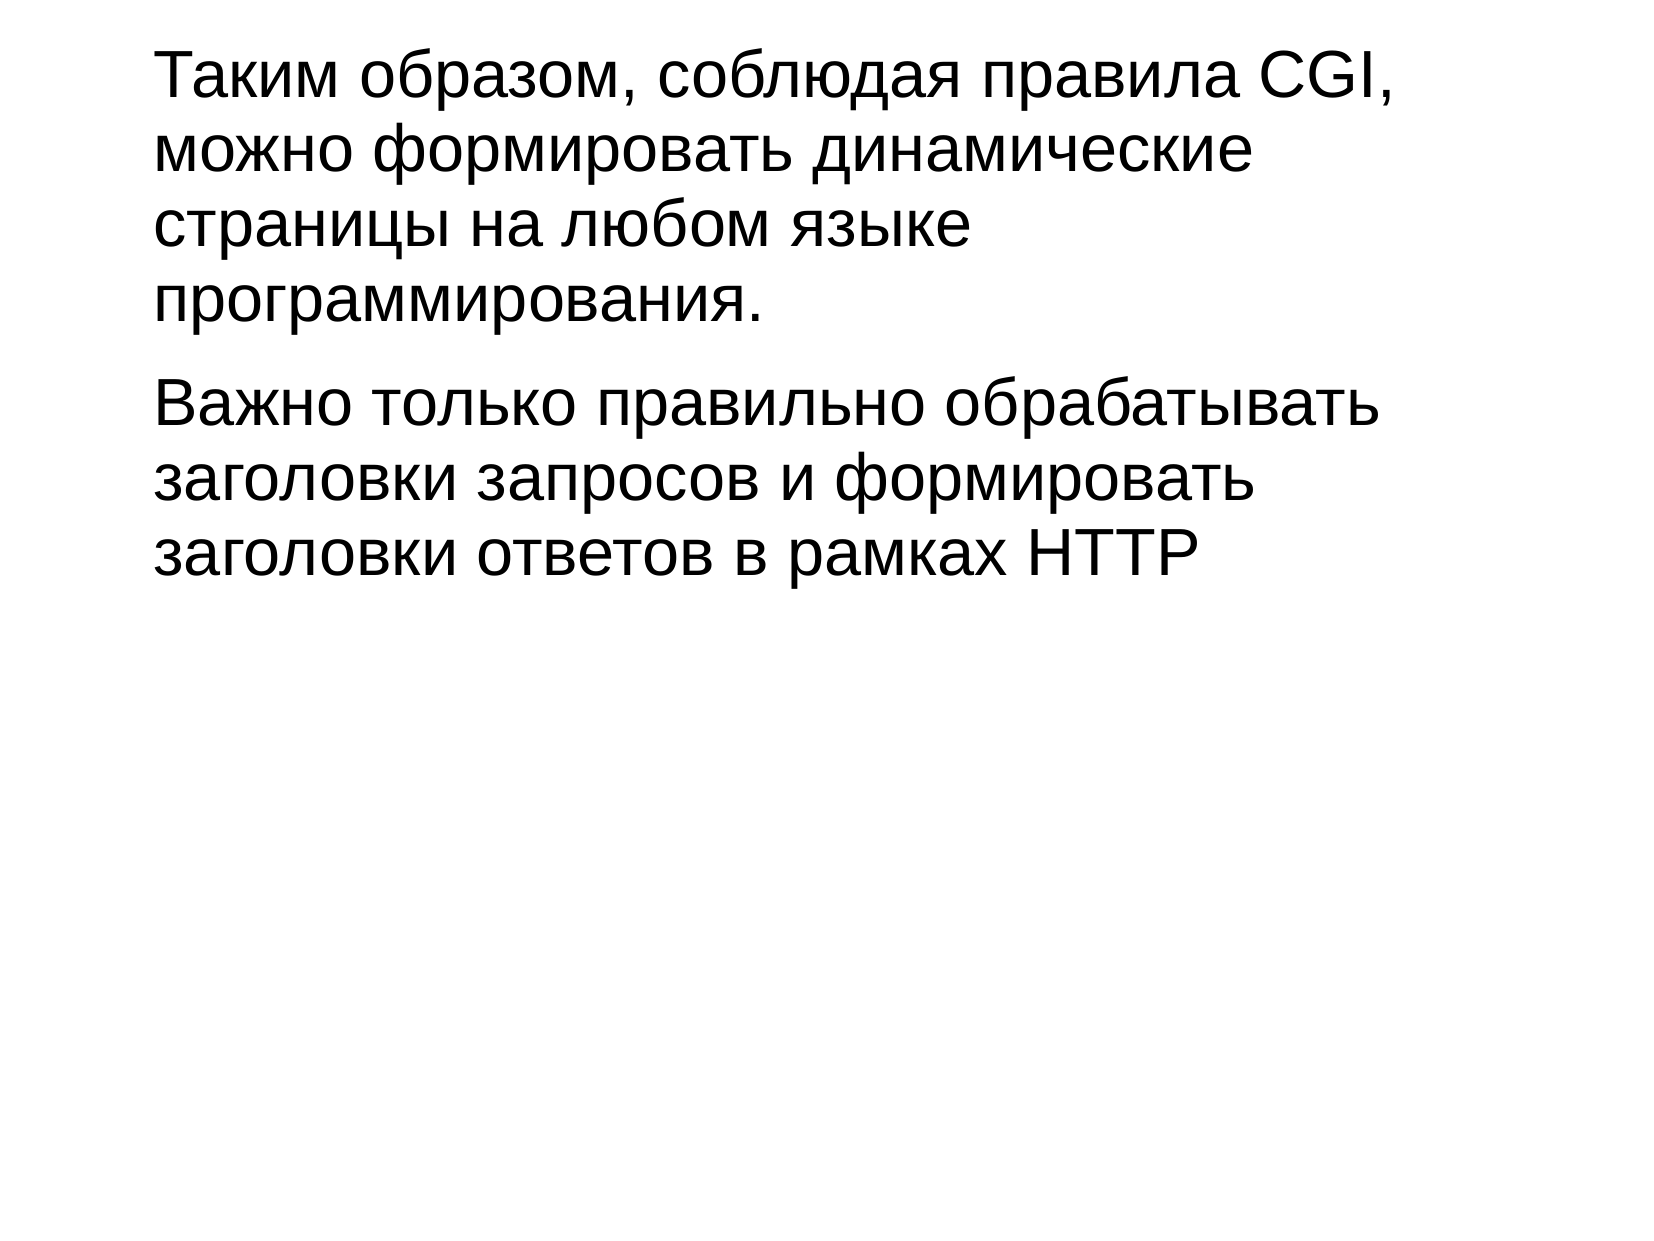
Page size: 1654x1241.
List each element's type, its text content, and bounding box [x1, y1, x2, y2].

list Таким образом, соблюдая правила CGI, можно формировать динамические страницы на любом языке программирования. Важно только правильно обрабатывать заголовки запросов и формировать заголовки ответов в рамках HTTP [82, 36, 1571, 1109]
